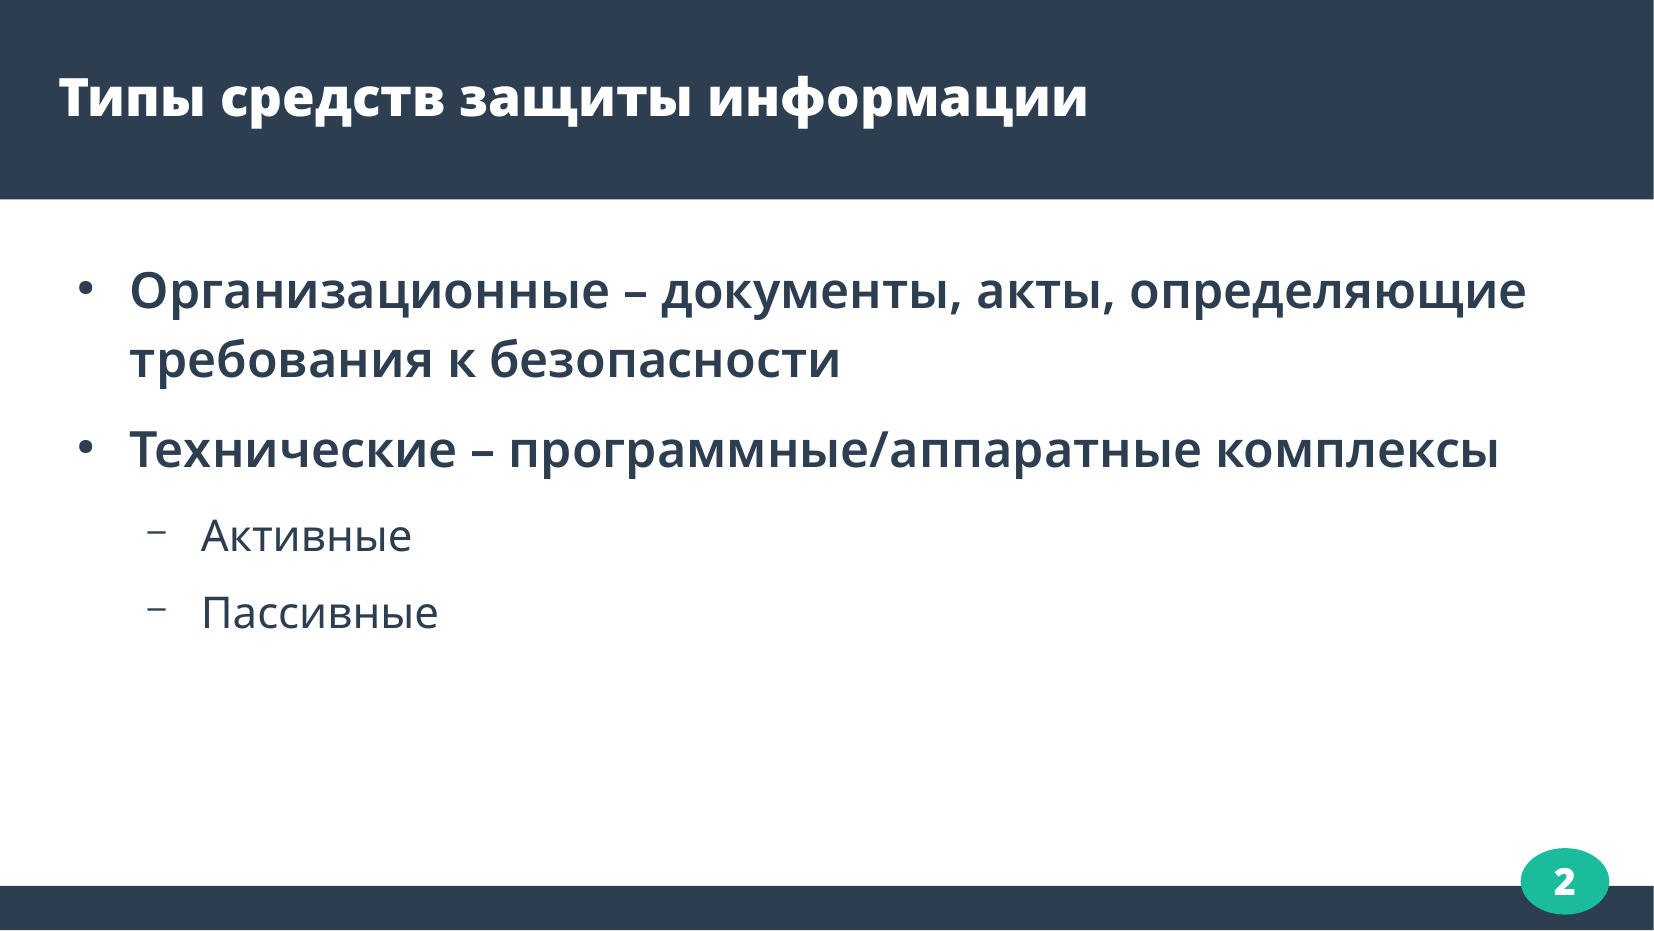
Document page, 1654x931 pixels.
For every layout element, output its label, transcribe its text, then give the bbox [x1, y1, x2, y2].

title Типы средств защиты информации [59, 37, 1595, 155]
list Организационные – документы, акты, определяющие требования к безопасности Технические – программные/аппаратные комплексы Активные Пассивные [59, 255, 1595, 876]
